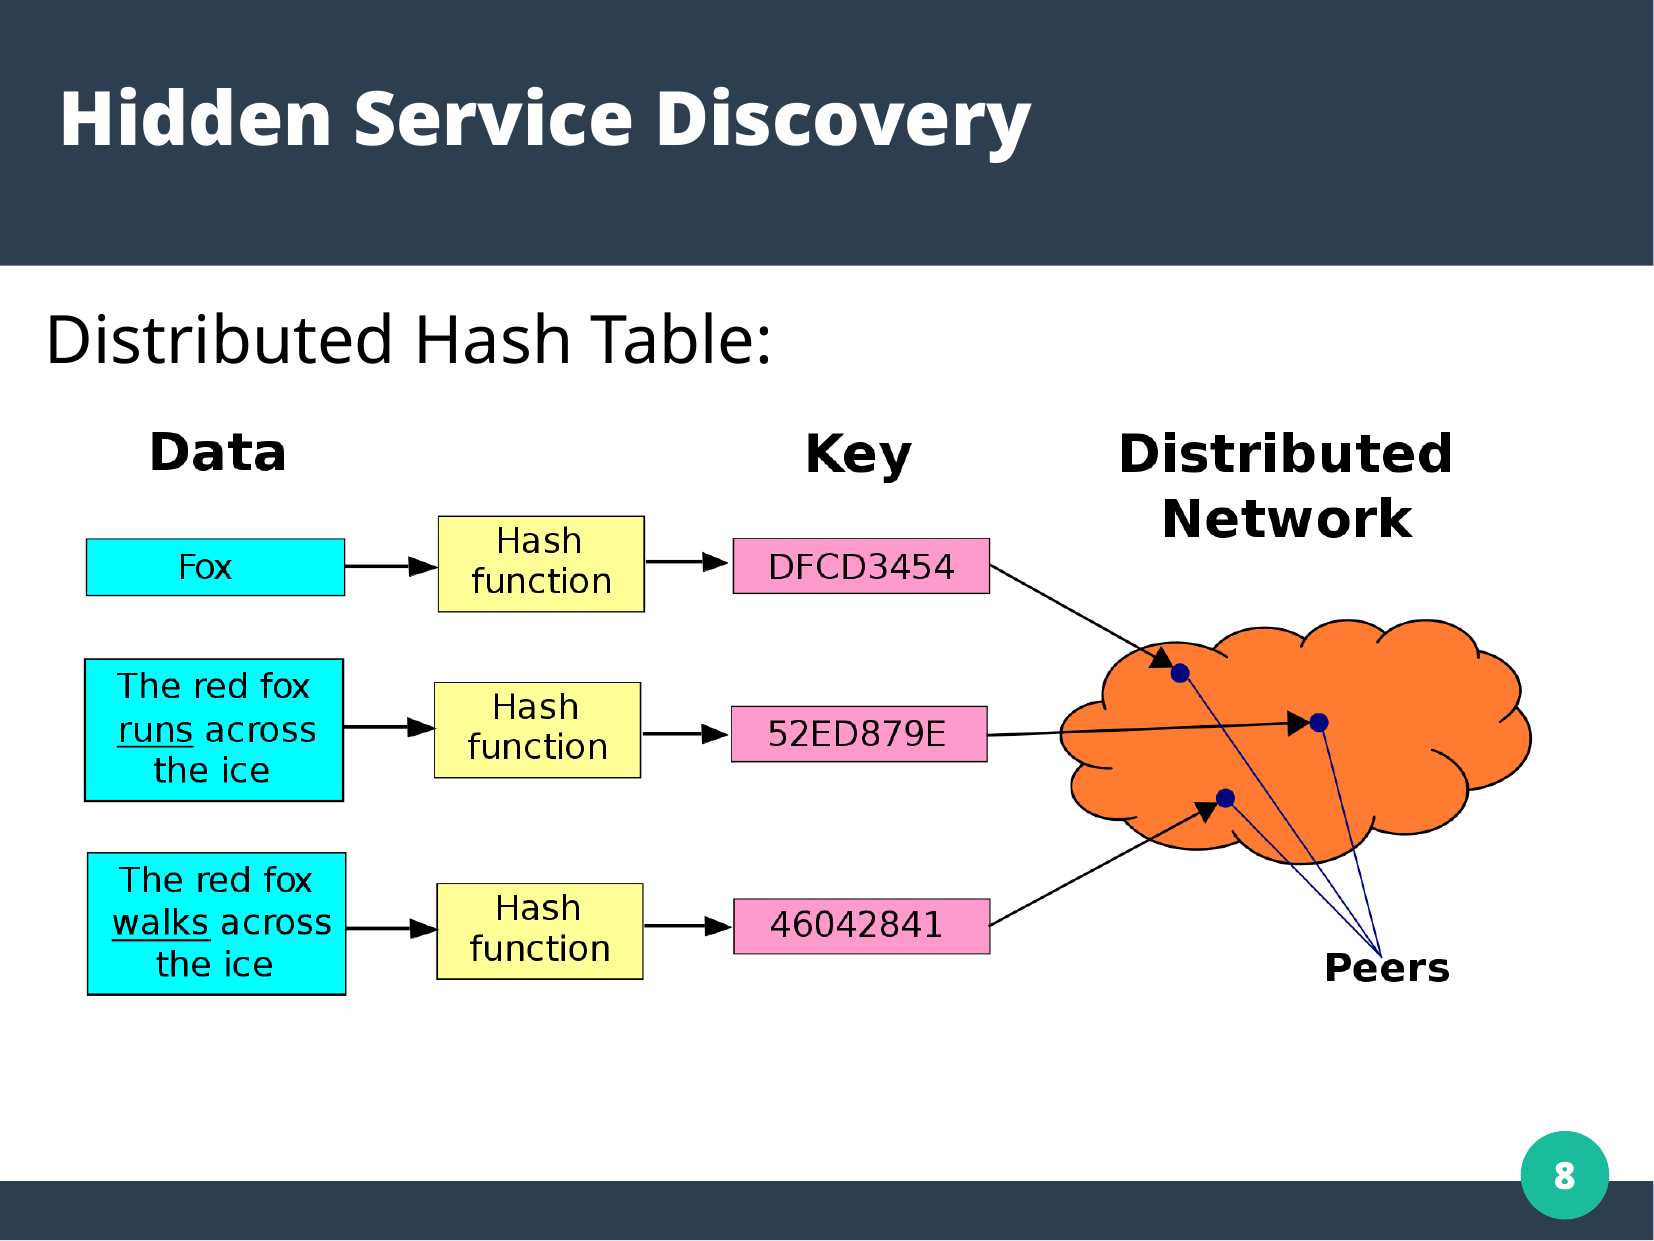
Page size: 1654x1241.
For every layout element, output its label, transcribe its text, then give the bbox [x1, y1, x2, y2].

title Hidden Service Discovery [59, 37, 1595, 196]
picture [60, 395, 1585, 1036]
text_box Distributed Hash Table: [30, 285, 1606, 378]
